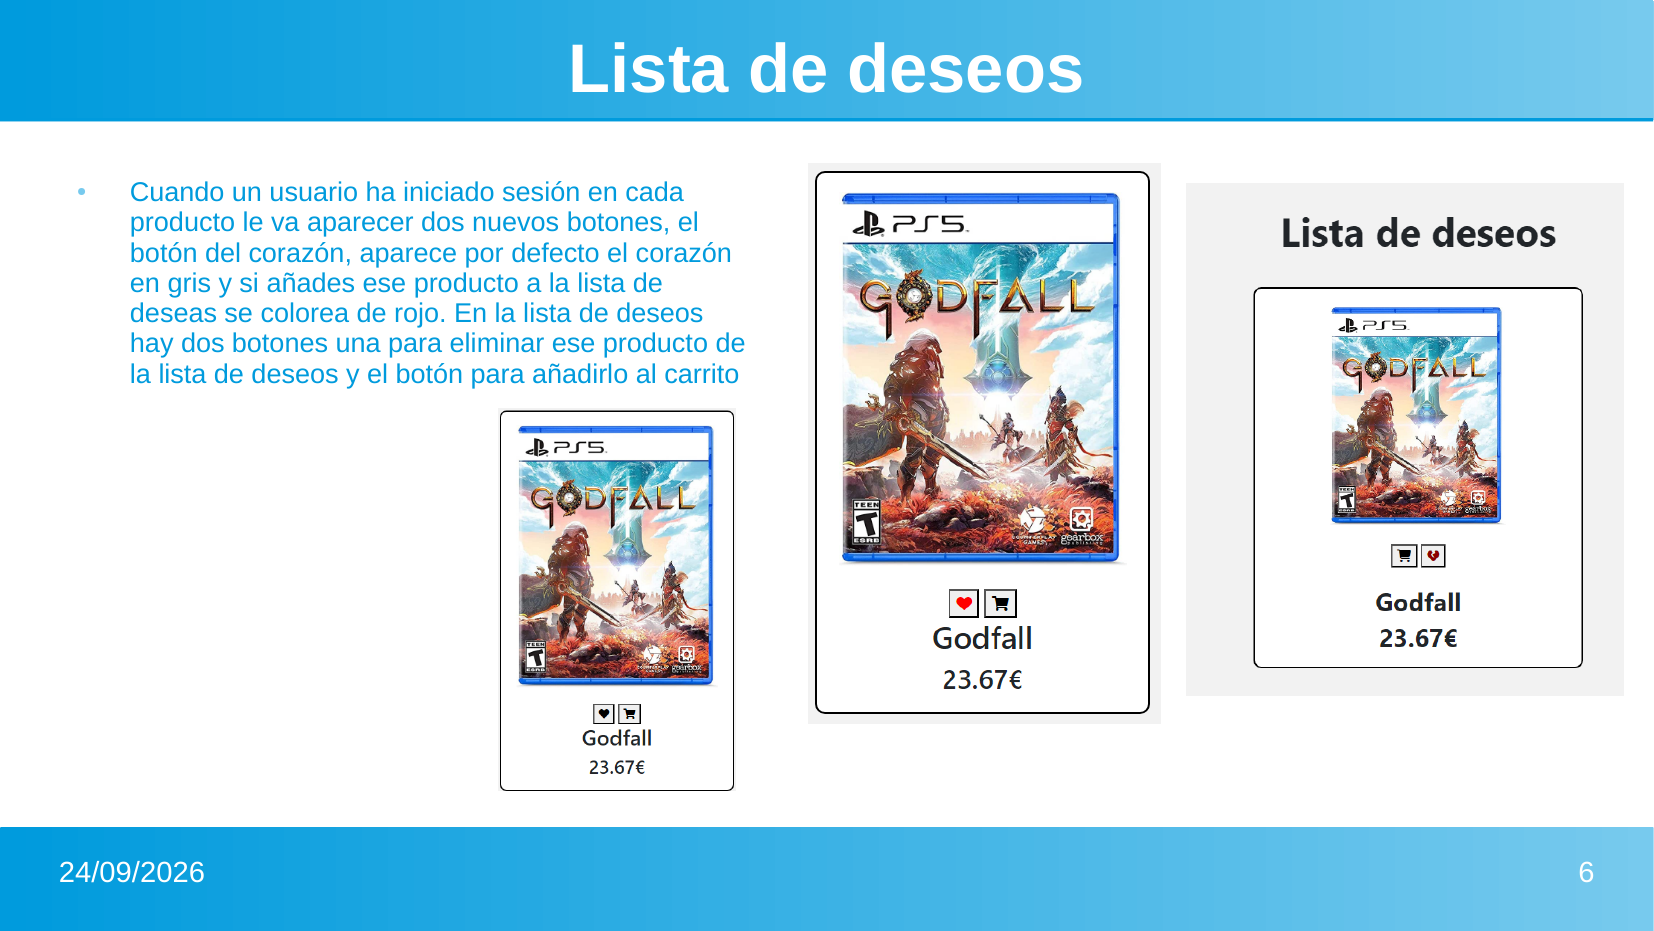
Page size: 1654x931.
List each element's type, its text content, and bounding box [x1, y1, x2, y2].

picture [808, 163, 1161, 724]
list Cuando un usuario ha iniciado sesión en cada producto le va aparecer dos nuevos botones, el botón del corazón, aparece por defecto el corazón en gris y si añades ese producto a la lista de deseas se colorea de rojo. En la lista de deseos hay dos botones una para eliminar ese producto de la lista de deseos y el botón para añadirlo al carrito [59, 177, 747, 768]
picture [498, 408, 736, 791]
picture [1186, 183, 1624, 696]
title Lista de deseos [59, 29, 1595, 108]
